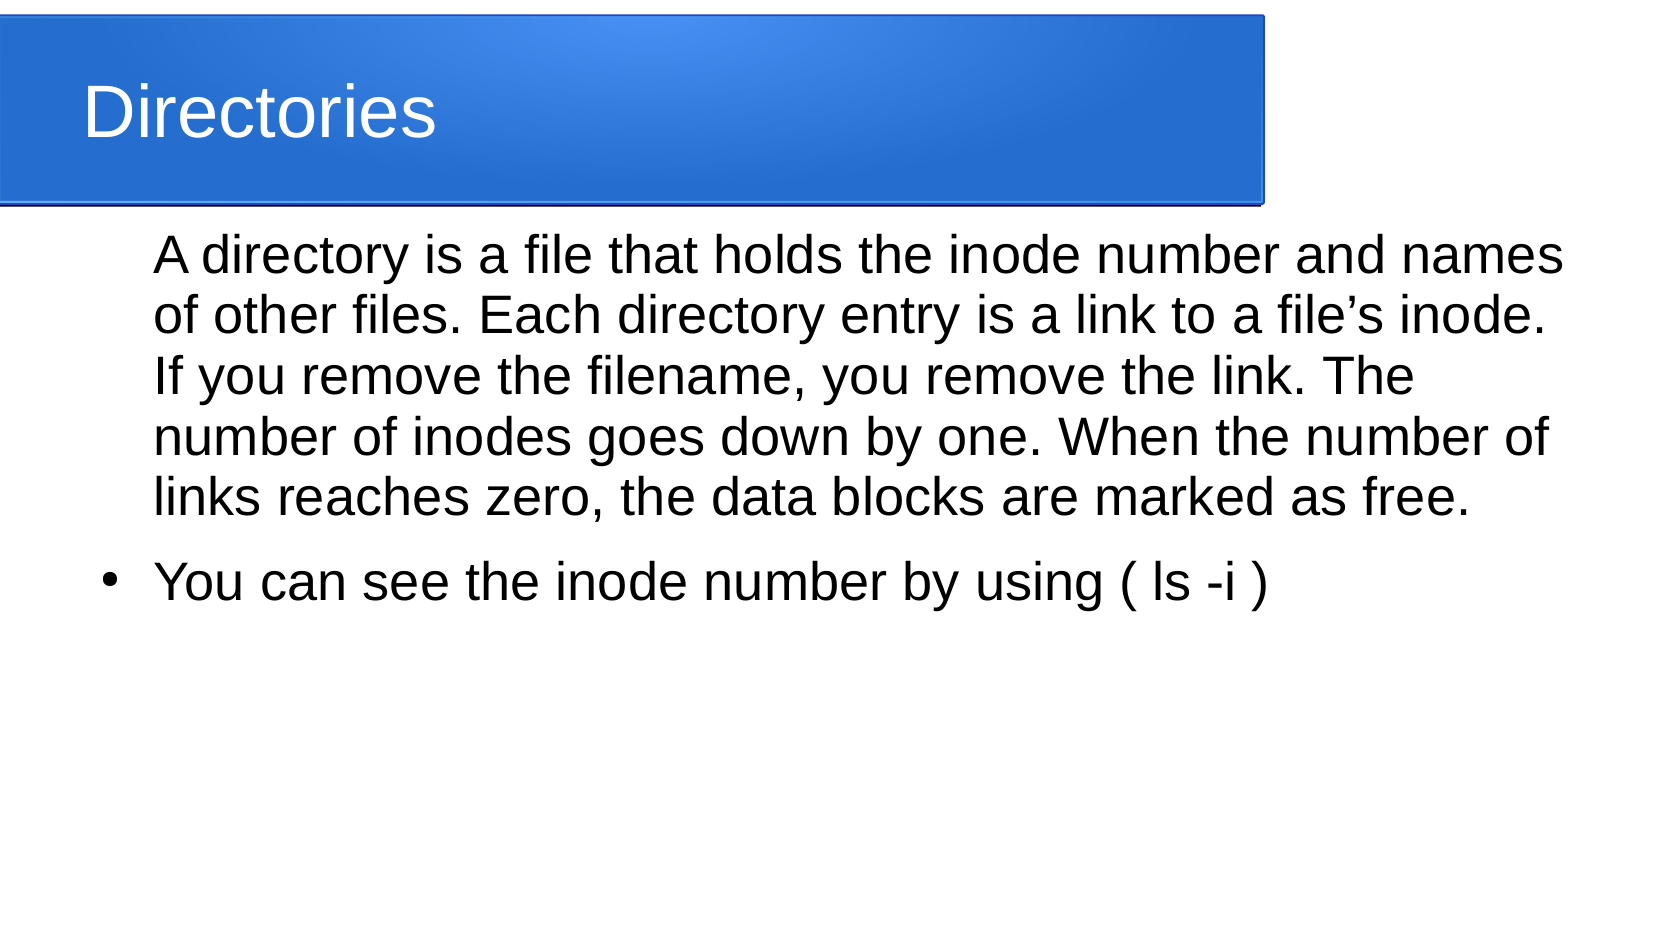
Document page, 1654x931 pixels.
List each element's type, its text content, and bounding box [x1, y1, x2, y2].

list A directory is a file that holds the inode number and names of other files. Each directory entry is a link to a file’s inode. If you remove the filename, you remove the link. The number of inodes goes down by one. When the number of links reaches zero, the data blocks are marked as free. You can see the inode number by using ( ls -i ) [82, 224, 1571, 764]
title Directories [82, 35, 1235, 189]
